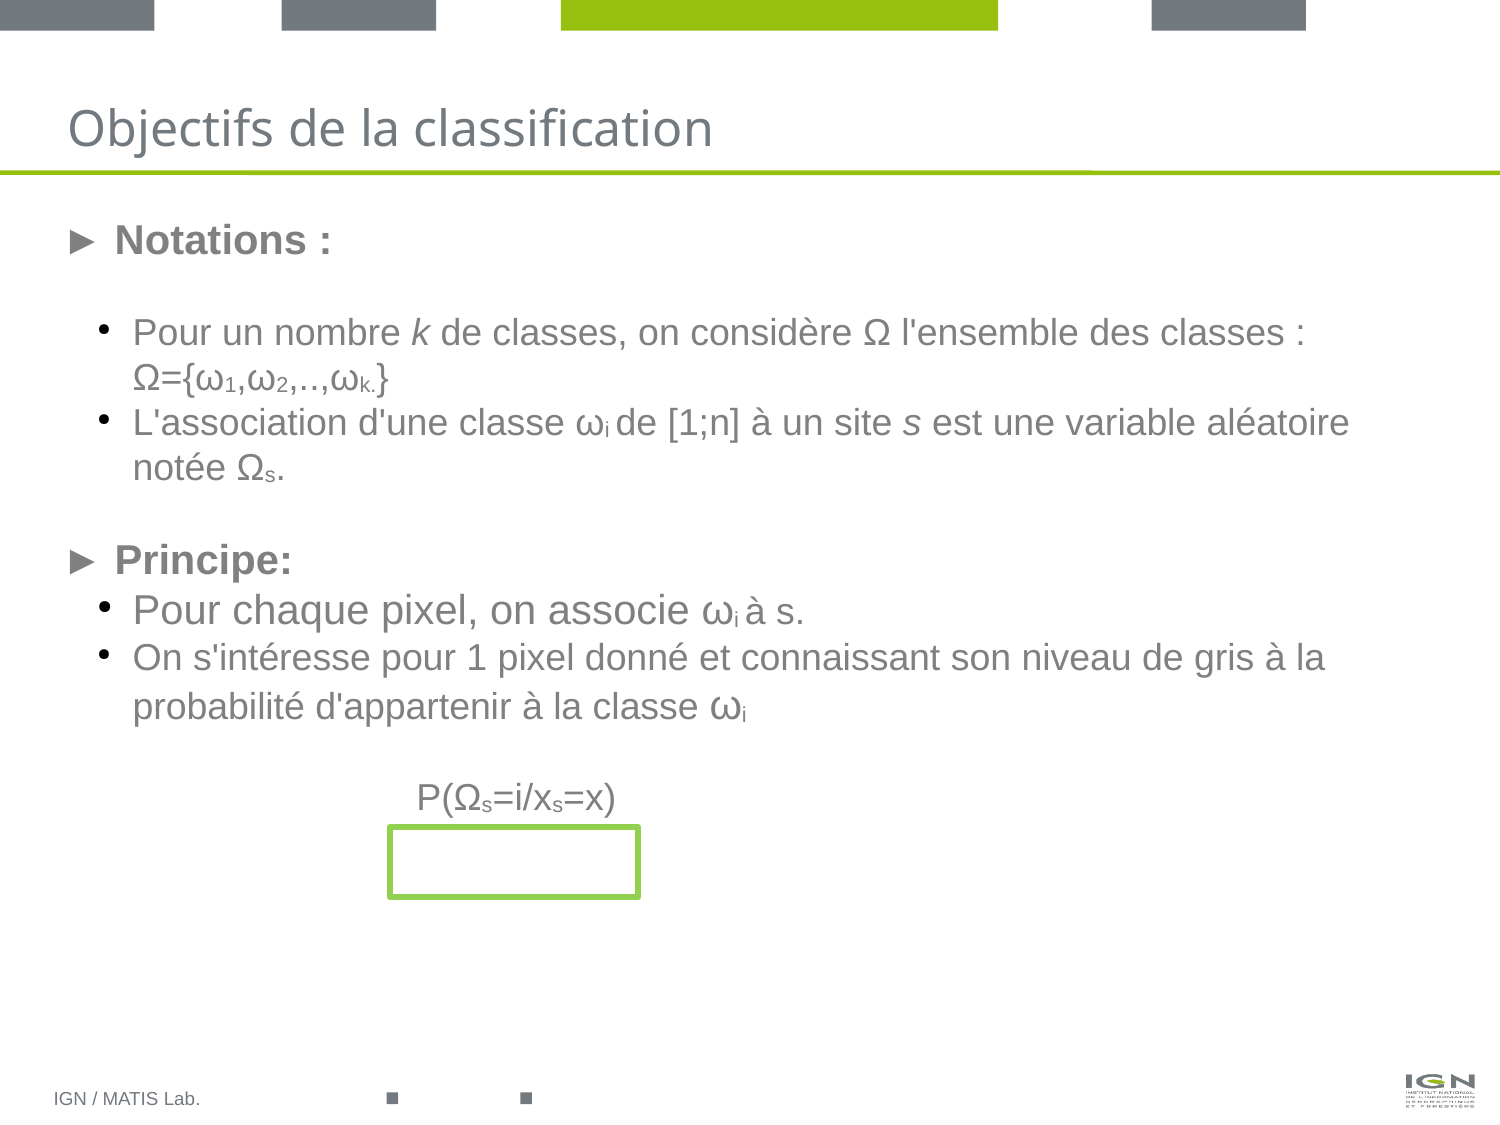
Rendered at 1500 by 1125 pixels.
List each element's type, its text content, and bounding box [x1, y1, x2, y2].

text_box IGN / MATIS Lab. [38, 1067, 514, 1125]
text_box Objectifs de la classification [53, 80, 1425, 173]
picture [1404, 1074, 1475, 1108]
text_box ► Notations : Pour un nombre k de classes, on considère Ω l'ensemble des classes : Ω={ω1,ω2,..,ωk.} L'association d'une classe ωi de [1;n] à un site s est une variable aléatoire notée Ωs. ► Principe: Pour chaque pixel, on associe ωi à s. On s'intéresse pour 1 pixel donné et connaissant son niveau de gris à la probabilité d'appartenir à la classe ωi P(Ωs=i/xs=x) [47, 205, 1430, 981]
